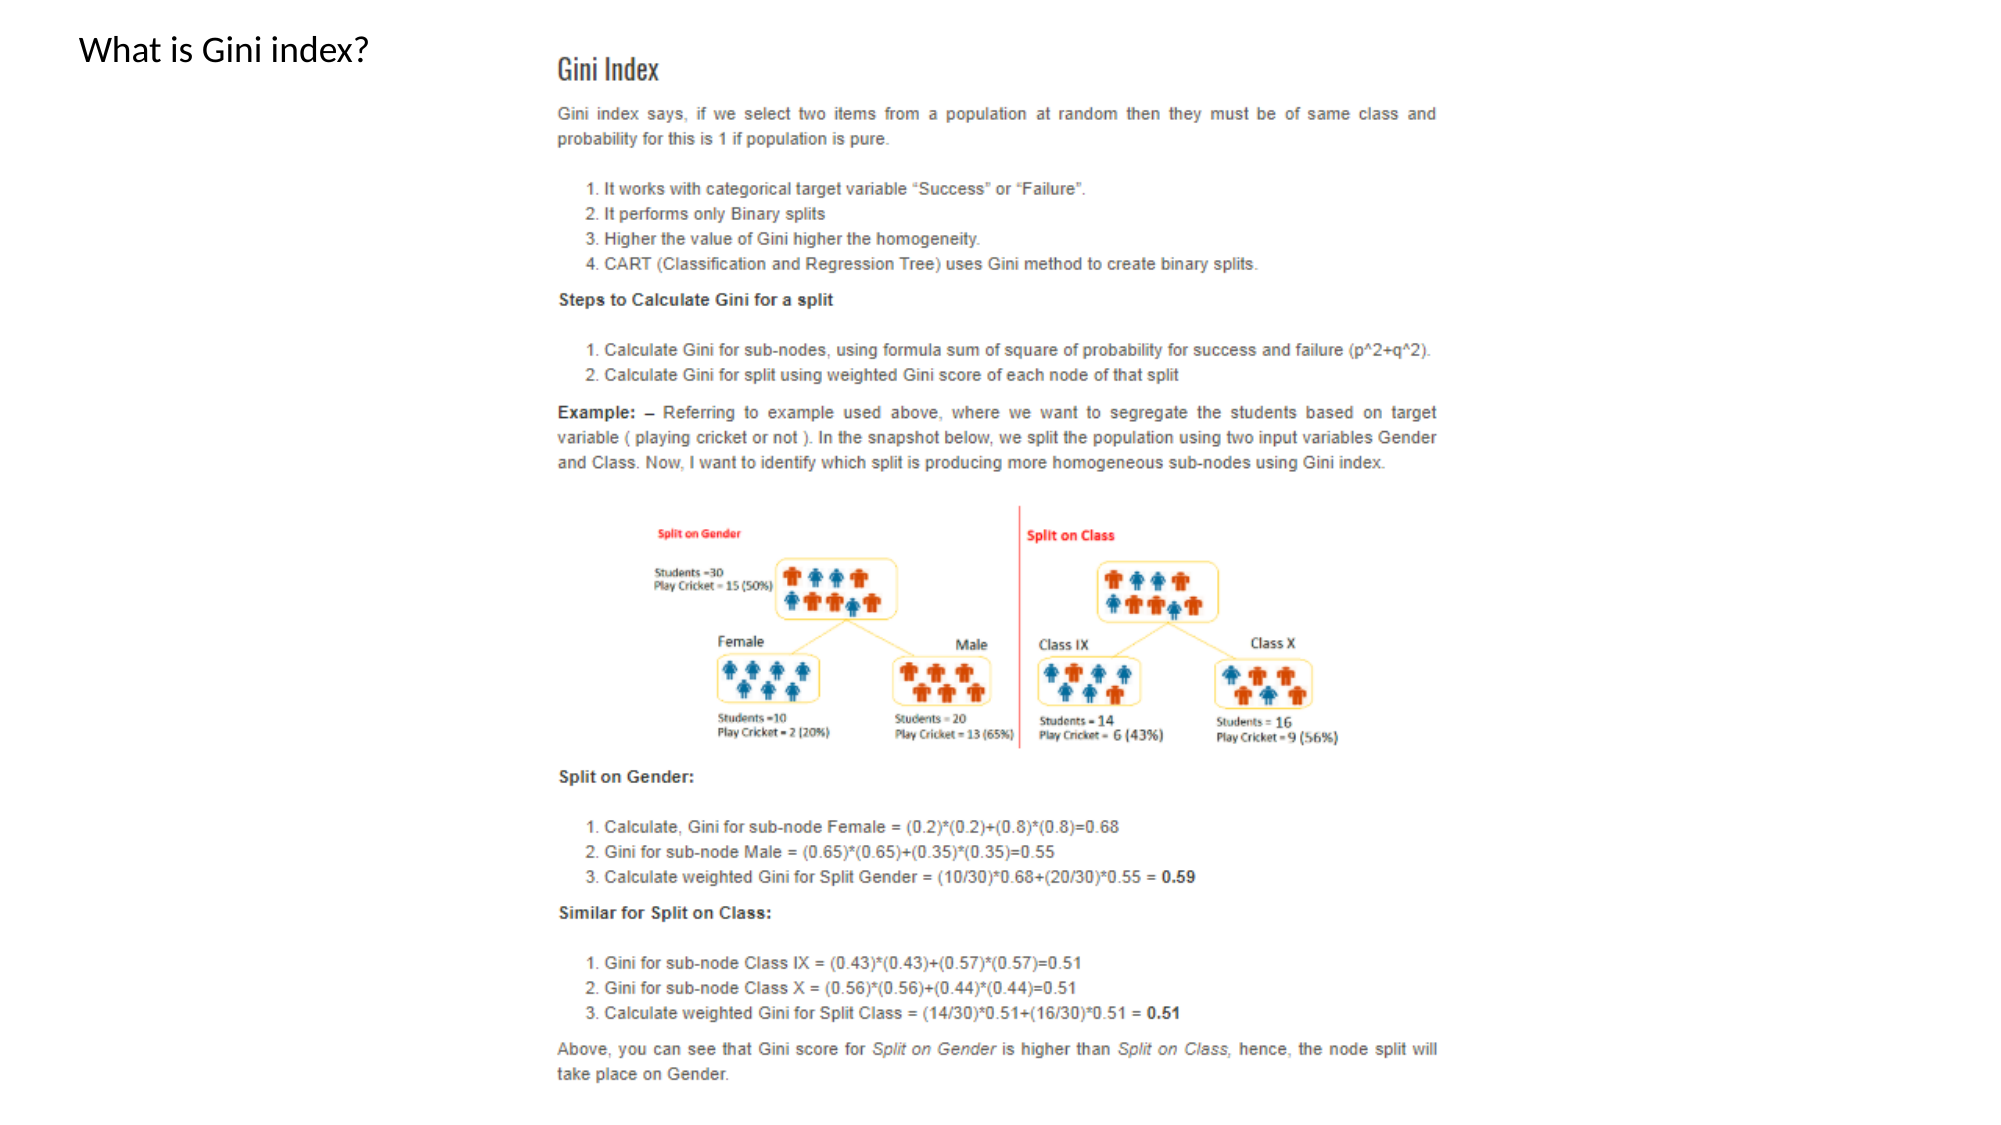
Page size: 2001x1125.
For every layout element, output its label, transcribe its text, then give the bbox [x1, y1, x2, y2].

text_box What is Gini index? [64, 17, 443, 77]
picture [542, 37, 1457, 1088]
